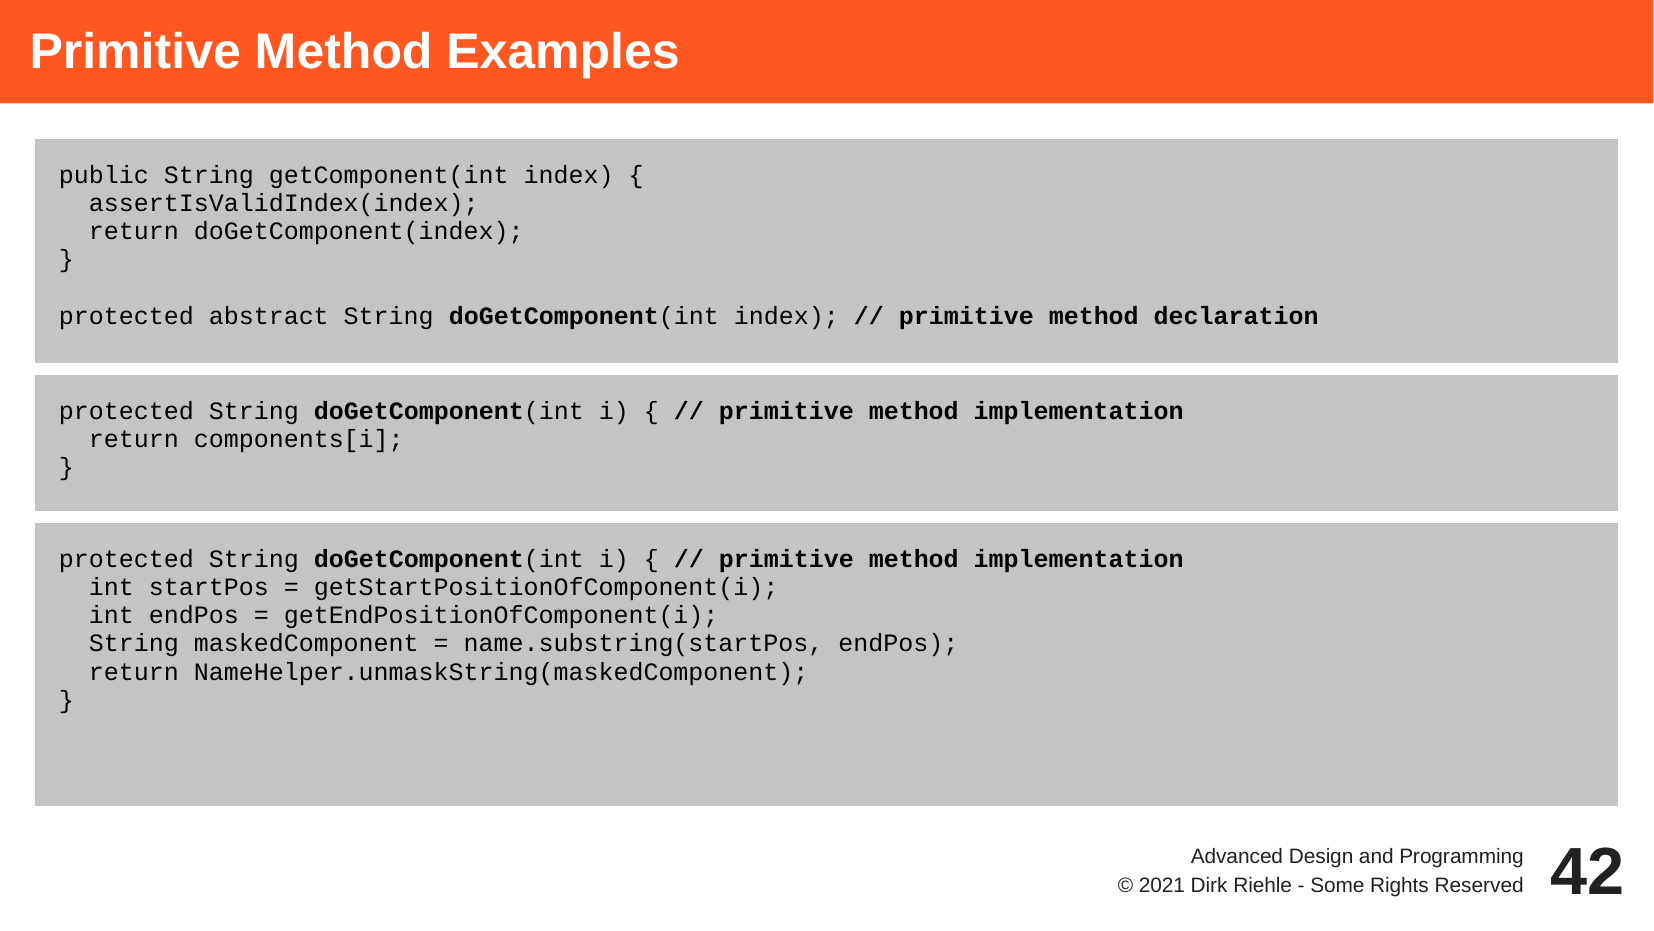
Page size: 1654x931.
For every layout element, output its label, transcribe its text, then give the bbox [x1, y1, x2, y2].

list protected String doGetComponent(int i) { // primitive method implementation int startPos = getStartPositionOfComponent(i); int endPos = getEndPositionOfComponent(i); String maskedComponent = name.substring(startPos, endPos); return NameHelper.unmaskString(maskedComponent); } [29, 516, 1625, 813]
title Primitive Method Examples [0, 0, 1654, 104]
list public String getComponent(int index) { assertIsValidIndex(index); return doGetComponent(index); } protected abstract String doGetComponent(int index); // primitive method declaration [29, 132, 1625, 363]
list protected String doGetComponent(int i) { // primitive method implementation return components[i]; } [29, 369, 1625, 511]
